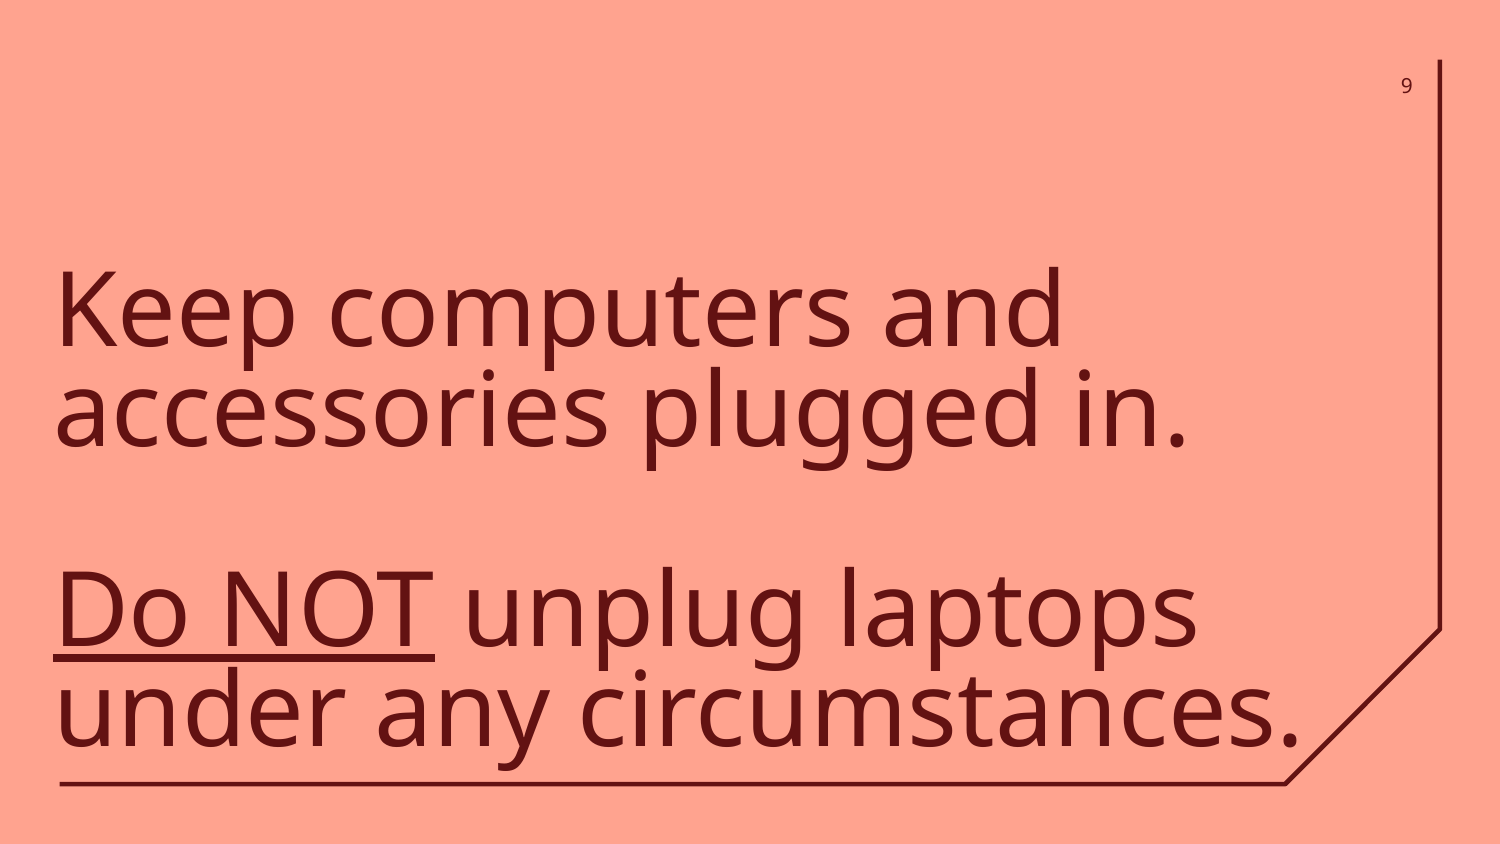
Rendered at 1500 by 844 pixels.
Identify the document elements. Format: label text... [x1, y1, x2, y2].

title Keep computers and accessories plugged in. Do NOT unplug laptops under any circumstances. [38, 346, 1404, 782]
slide_number <number> [1315, 59, 1428, 114]
